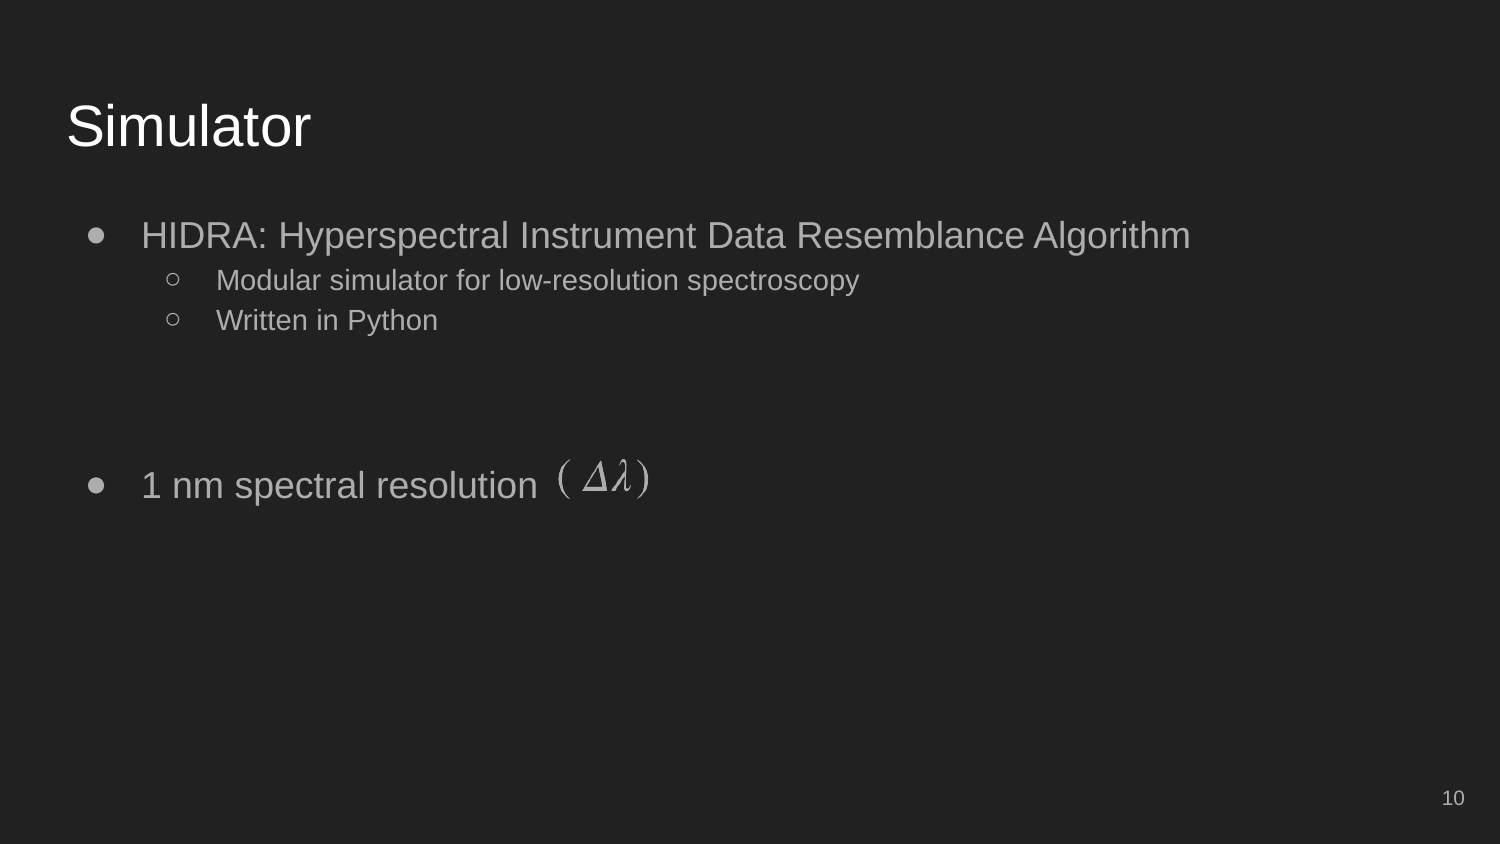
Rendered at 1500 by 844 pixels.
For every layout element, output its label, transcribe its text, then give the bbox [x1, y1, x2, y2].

list HIDRA: Hyperspectral Instrument Data Resemblance Algorithm Modular simulator for low-resolution spectroscopy Written in Python 1 nm spectral resolution [51, 189, 1449, 750]
slide_number <number> [1389, 764, 1480, 830]
picture [555, 459, 663, 499]
title Simulator [51, 72, 1449, 167]
